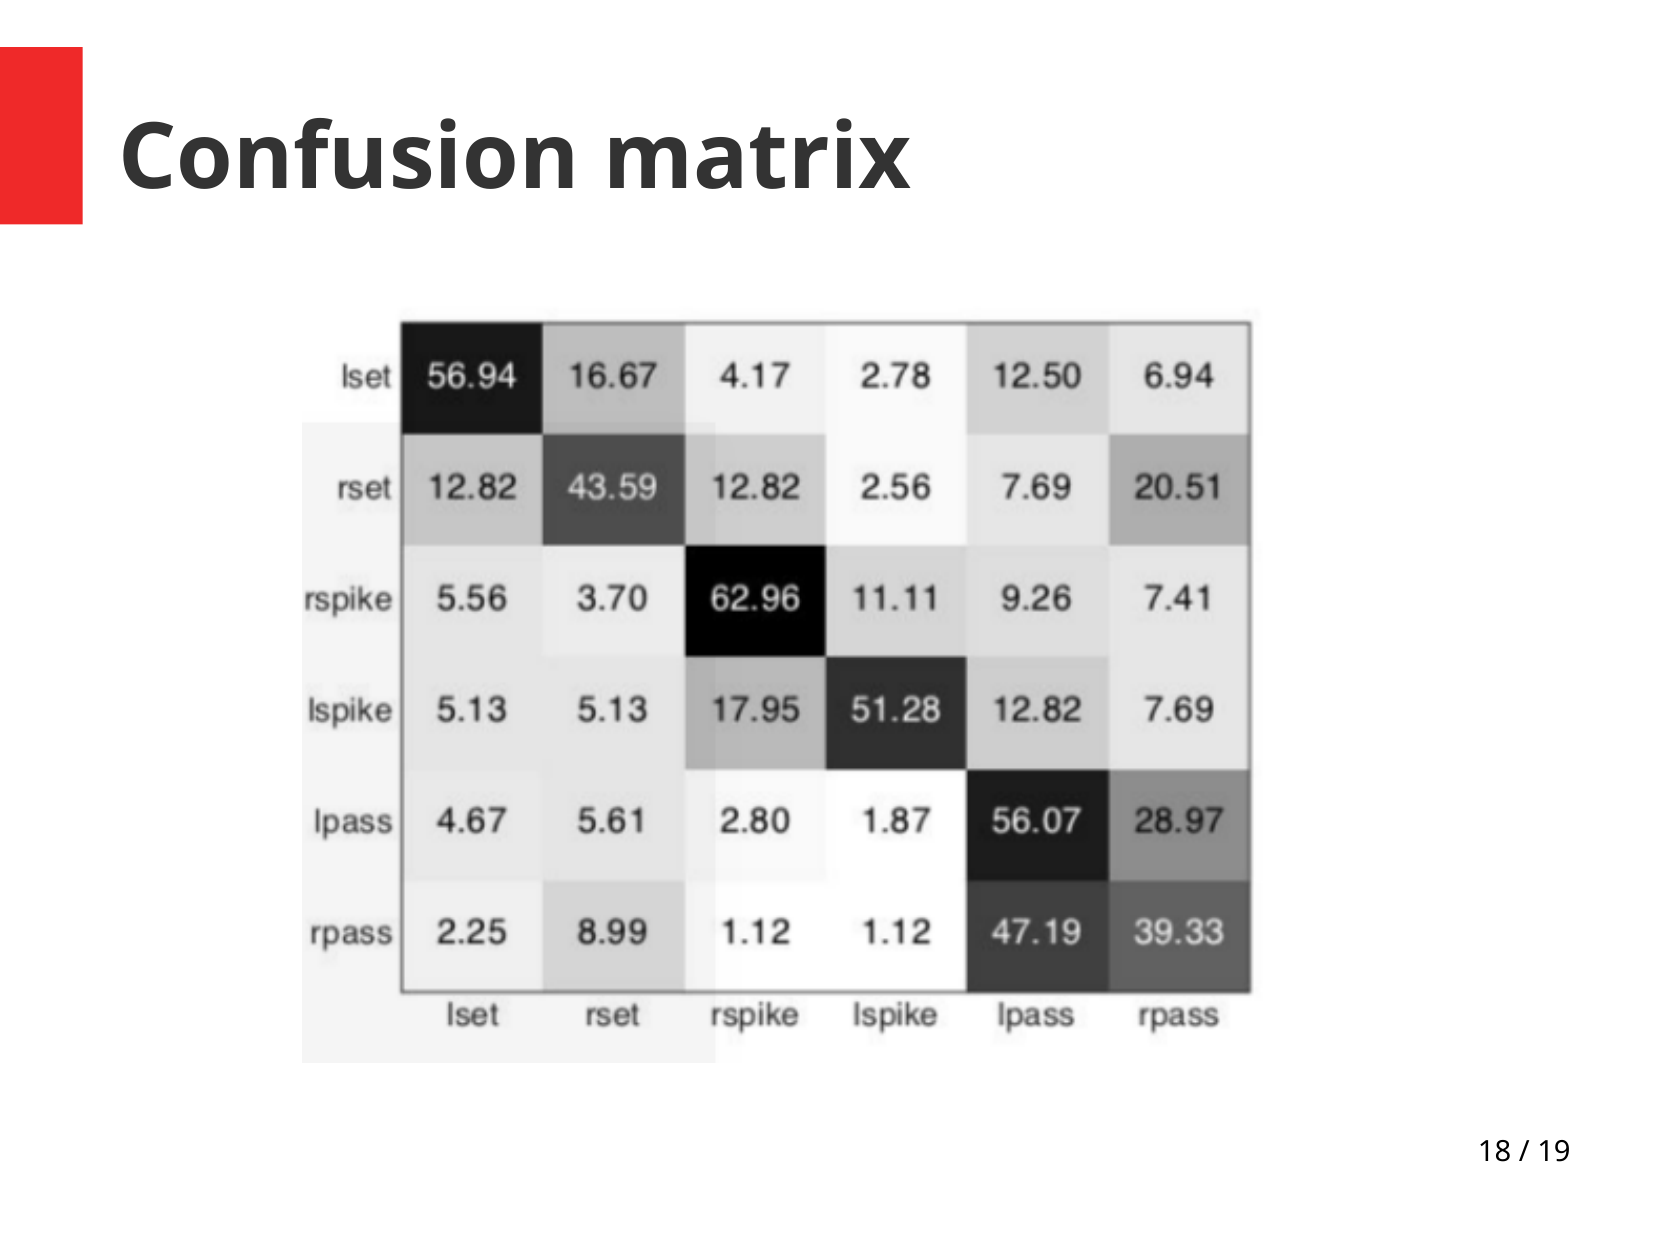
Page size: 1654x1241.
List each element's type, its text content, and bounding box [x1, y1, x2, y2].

picture [302, 295, 1300, 1063]
title Confusion matrix [118, 49, 1571, 257]
